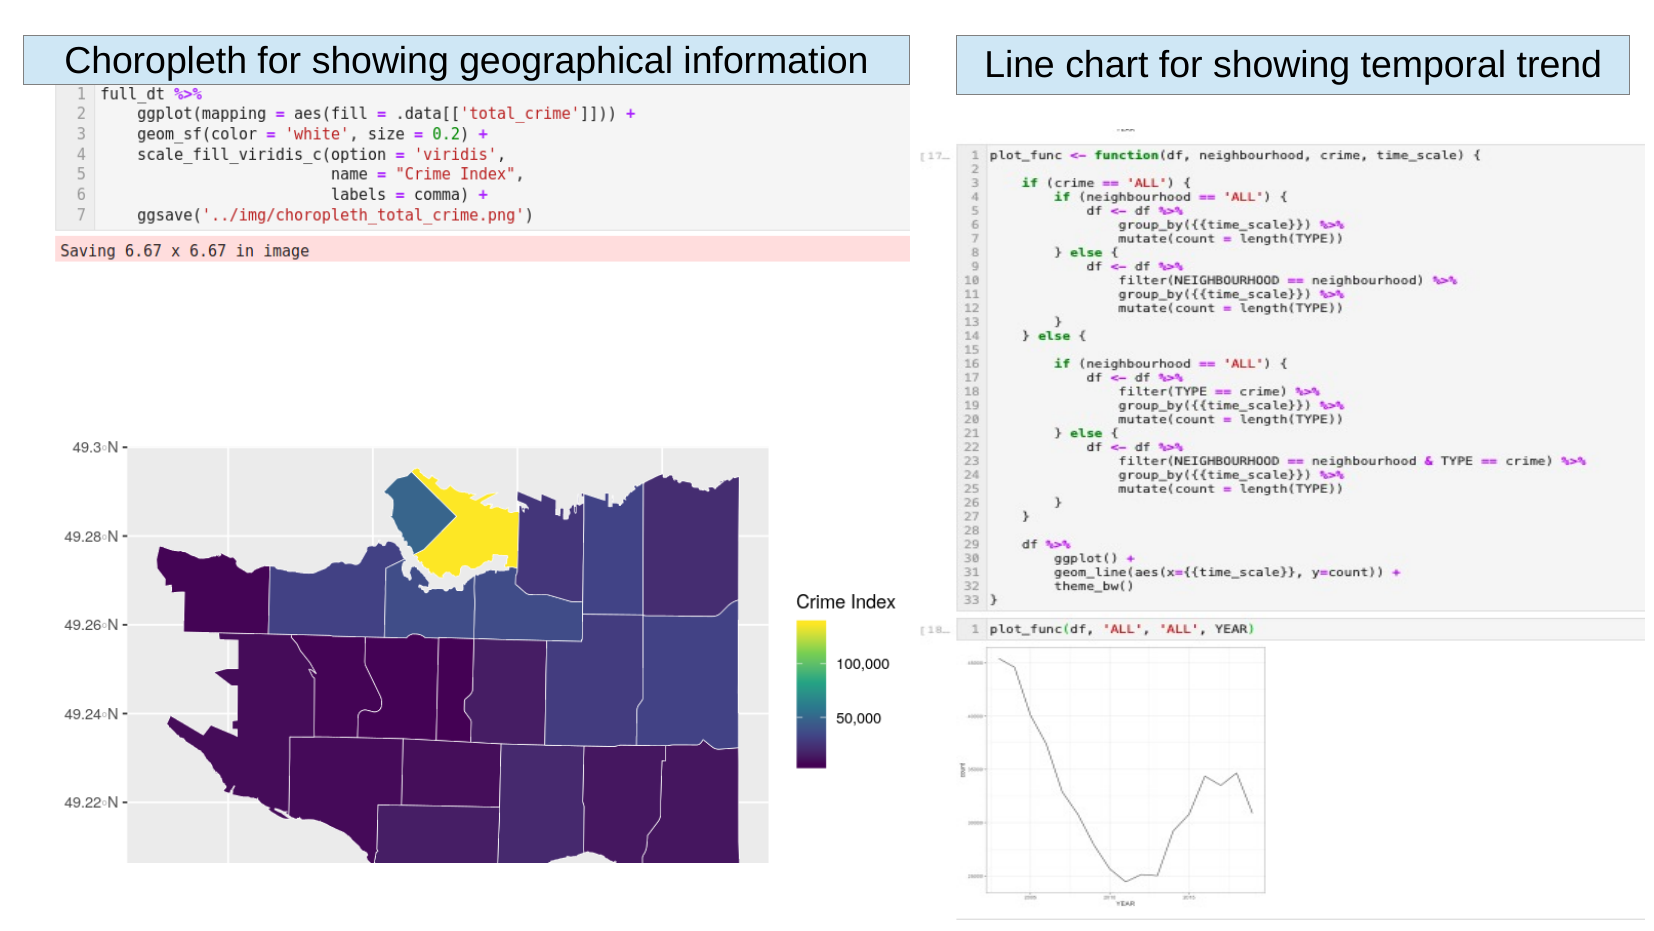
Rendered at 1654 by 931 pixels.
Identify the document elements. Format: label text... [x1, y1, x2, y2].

picture [47, 85, 1645, 920]
text_box Choropleth for showing geographical information [23, 35, 910, 85]
text_box Line chart for showing temporal trend [956, 35, 1630, 95]
